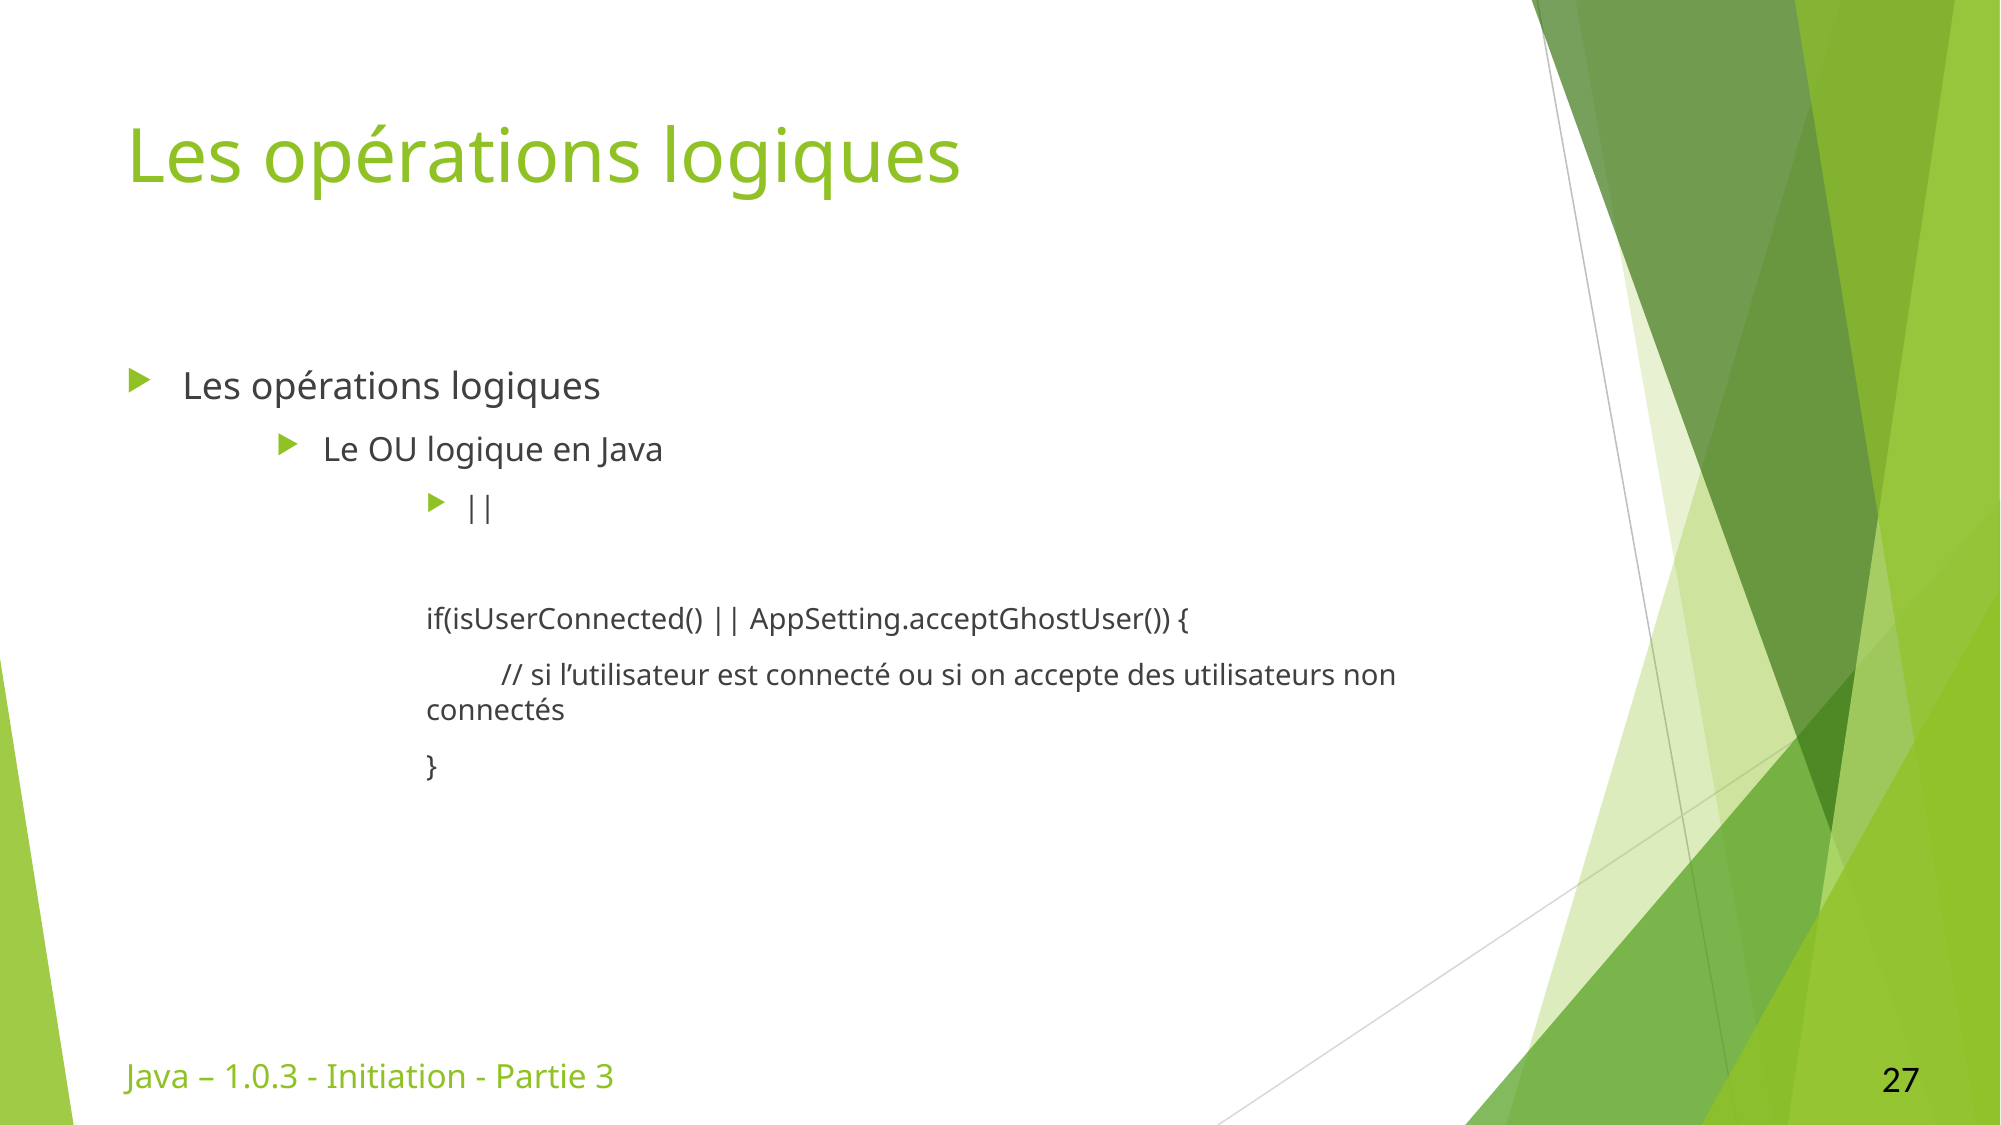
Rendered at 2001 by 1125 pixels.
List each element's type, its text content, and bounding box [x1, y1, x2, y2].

title Les opérations logiques [111, 99, 1522, 317]
text_box [1866, 1047, 1979, 1108]
list Les opérations logiques Le OU logique en Java || if(isUserConnected() || AppSetting.acceptGhostUser()) { // si l’utilisateur est connecté ou si on accepte des utilisateurs non connectés } [111, 354, 1522, 1048]
text_box Java – 1.0.3 - Initiation - Partie 3 [111, 1047, 1094, 1109]
